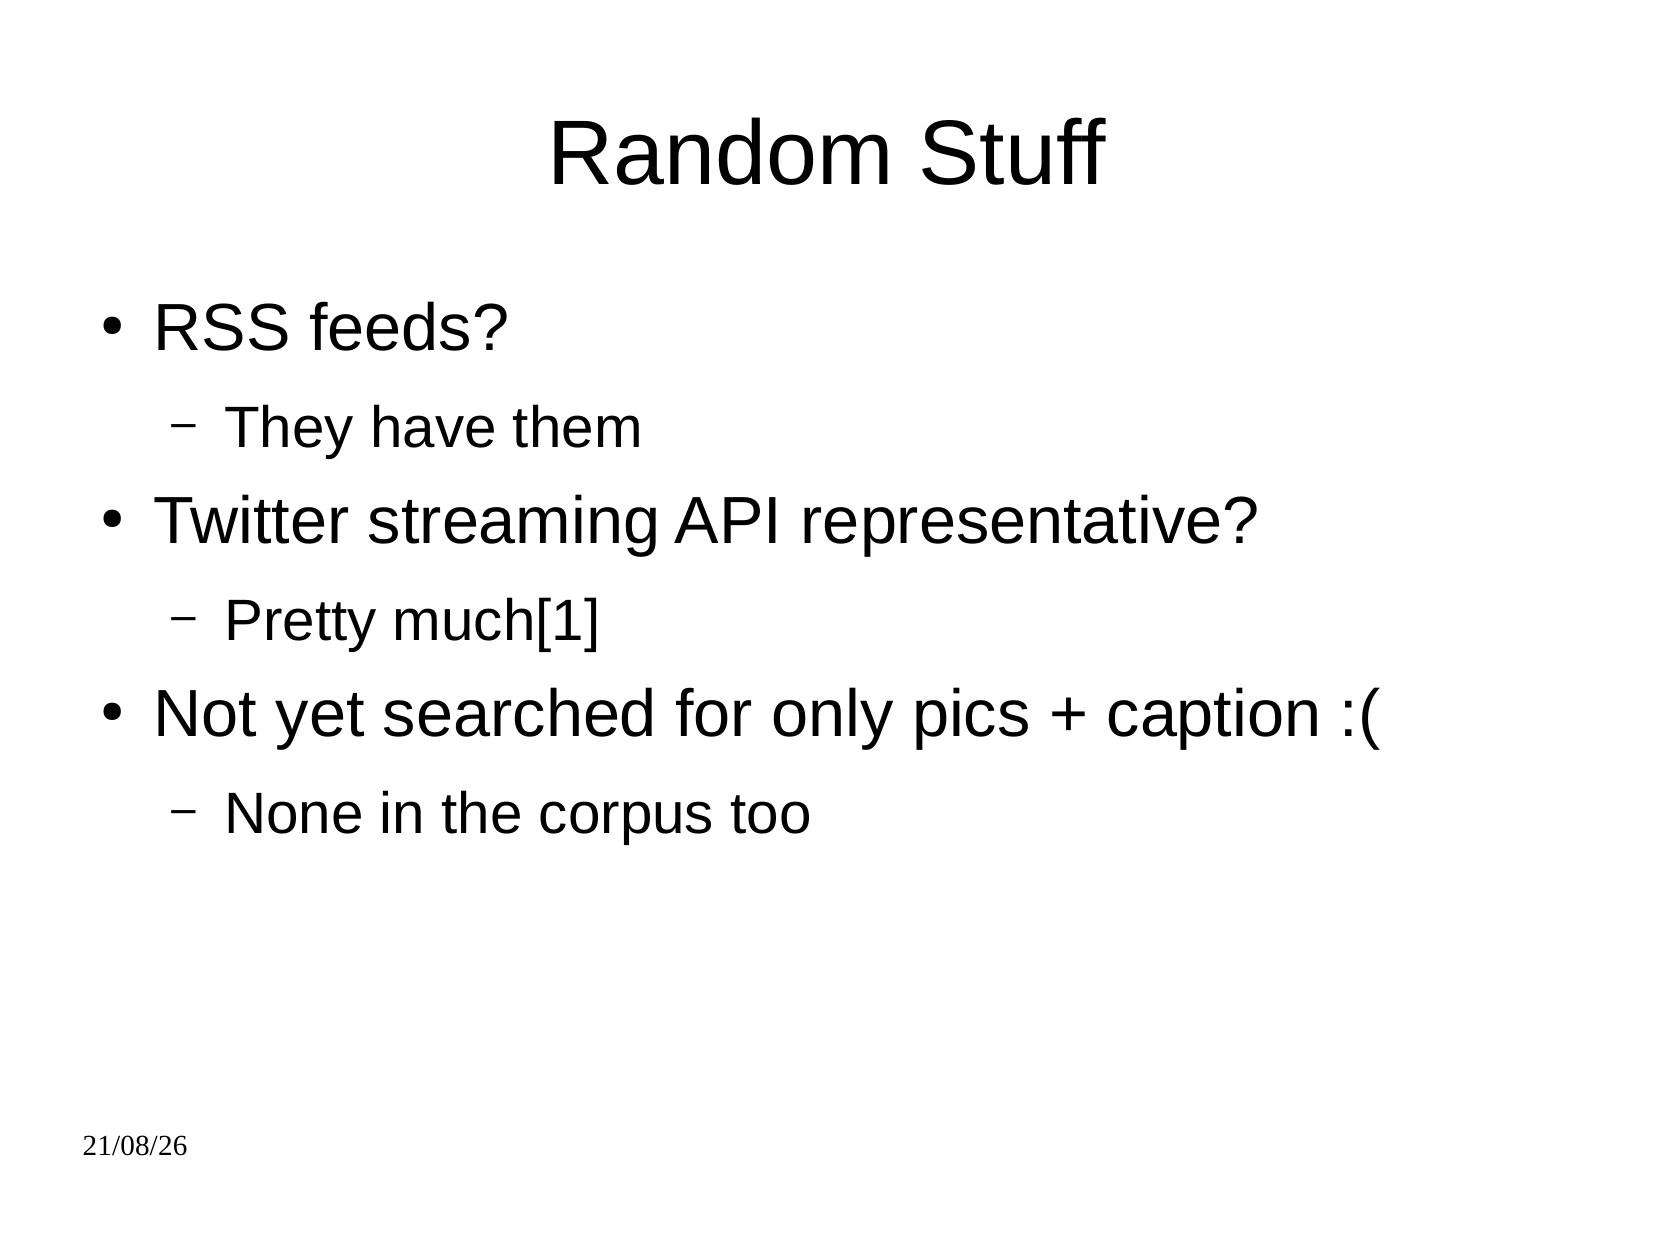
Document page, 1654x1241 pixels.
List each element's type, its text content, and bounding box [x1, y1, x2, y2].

title Random Stuff [82, 49, 1571, 257]
list RSS feeds? They have them Twitter streaming API representative? Pretty much[1] Not yet searched for only pics + caption :( None in the corpus too [82, 290, 1571, 1010]
